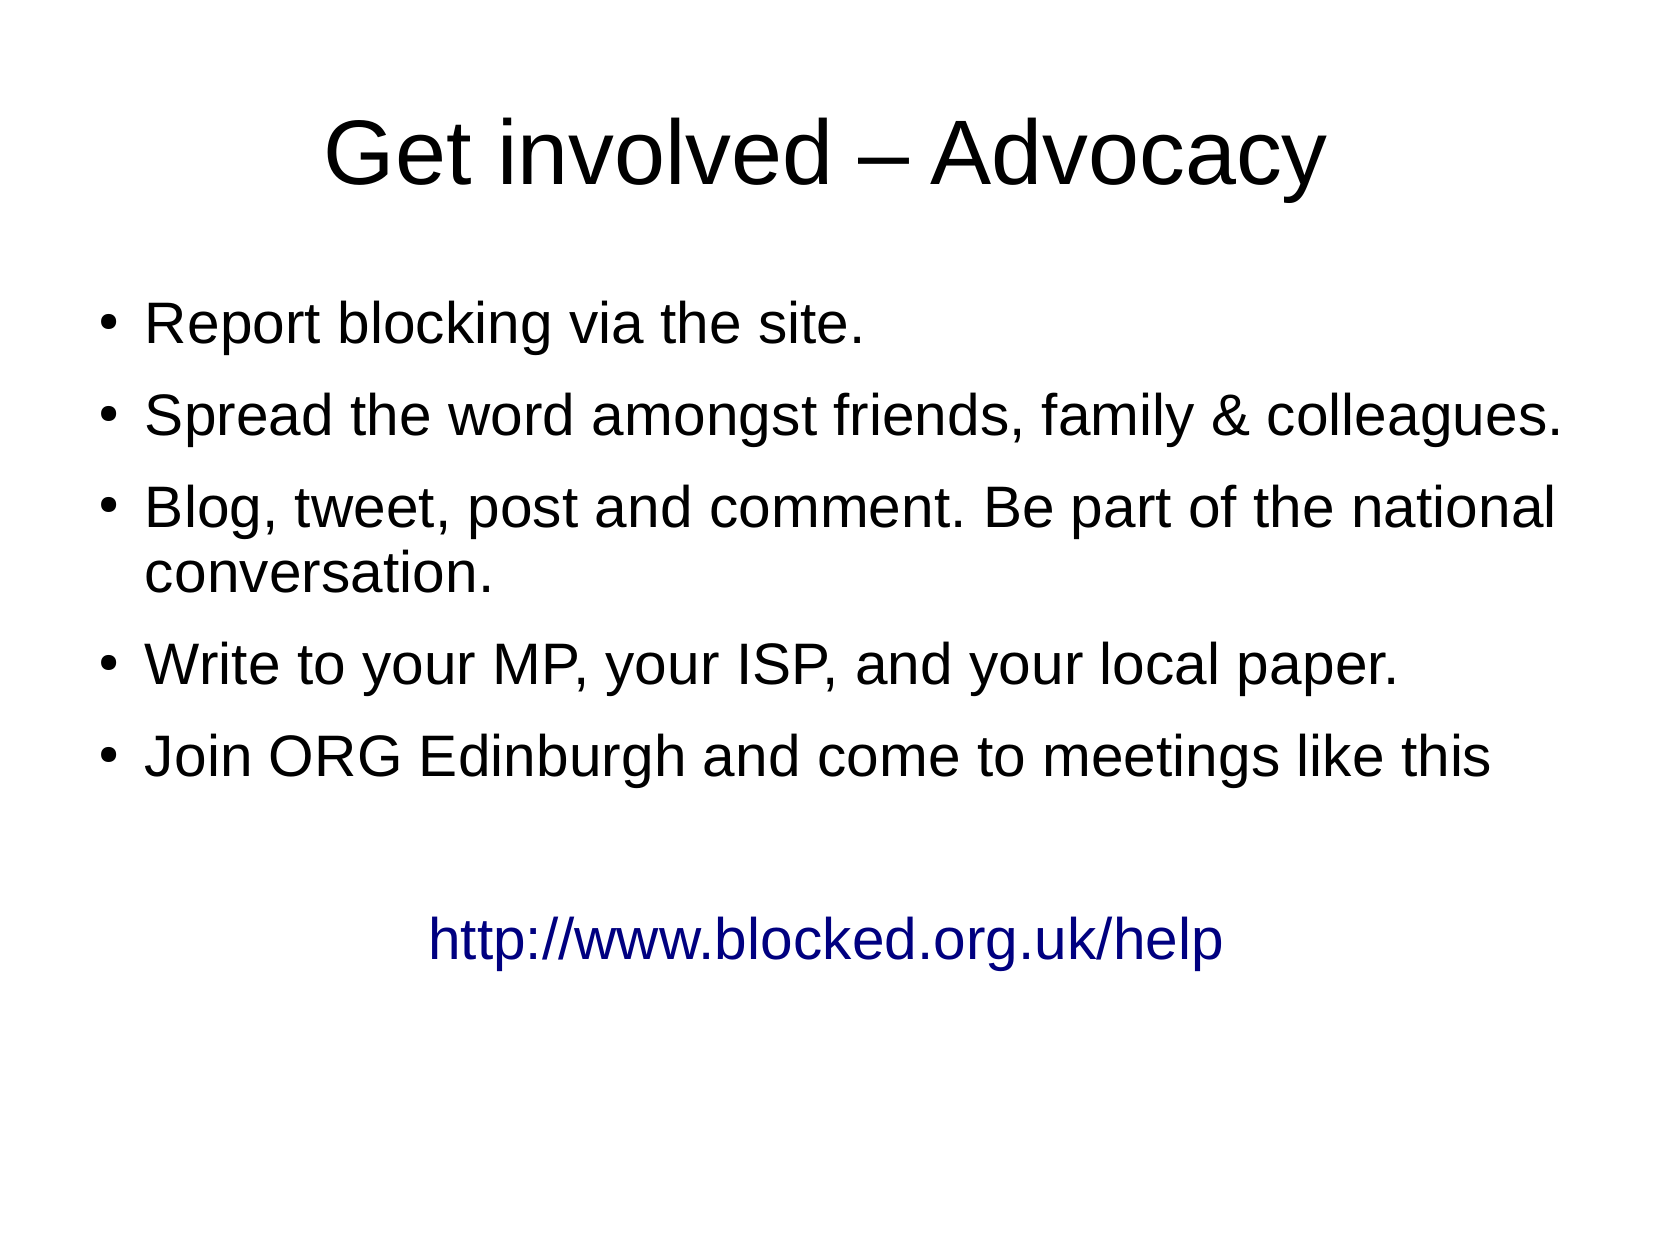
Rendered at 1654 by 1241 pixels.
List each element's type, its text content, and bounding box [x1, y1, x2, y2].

list Report blocking via the site. Spread the word amongst friends, family & colleagues. Blog, tweet, post and comment. Be part of the national conversation. Write to your MP, your ISP, and your local paper. Join ORG Edinburgh and come to meetings like this http://www.blocked.org.uk/help [82, 290, 1571, 1010]
title Get involved – Advocacy [82, 49, 1571, 257]
